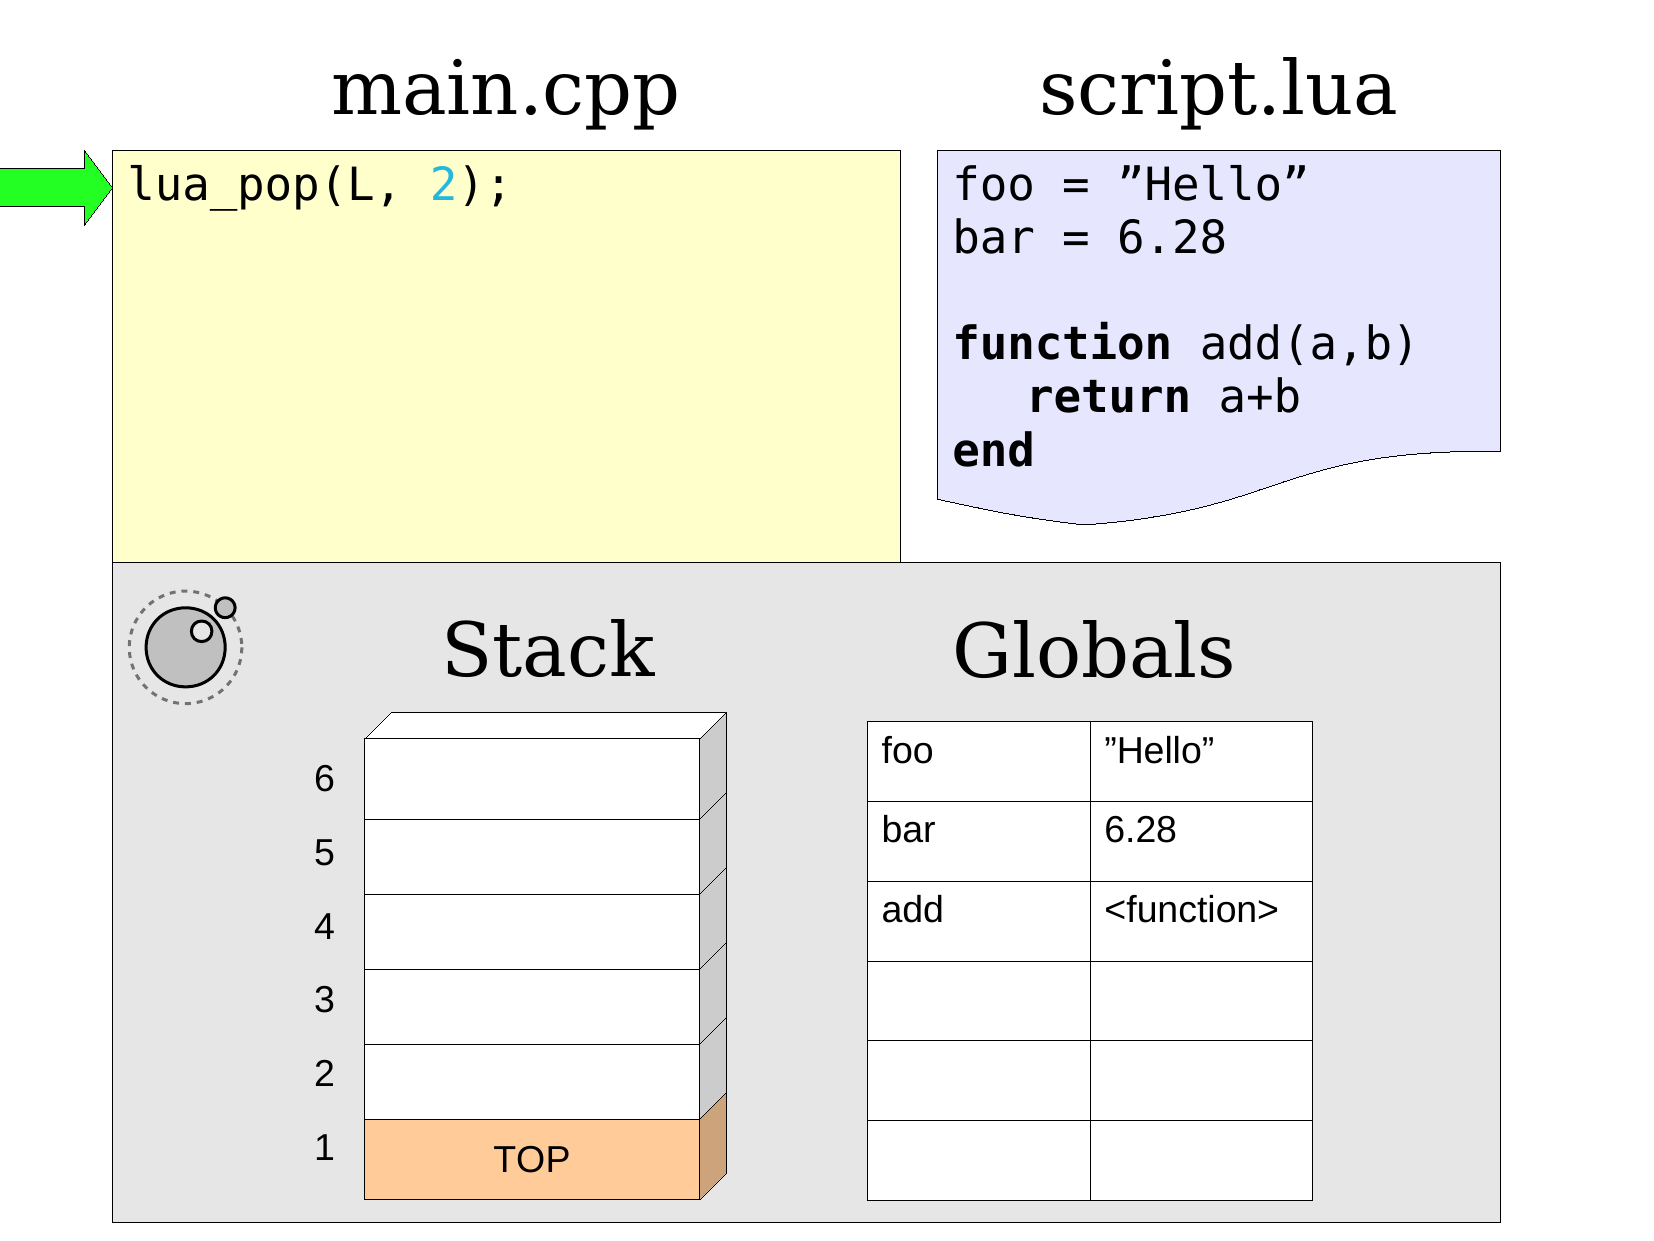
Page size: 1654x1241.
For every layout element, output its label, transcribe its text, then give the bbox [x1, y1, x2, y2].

text_box lua_pop(L, 2); [112, 150, 901, 563]
table_cell [709, 1119, 787, 1192]
table_cell <function> [1091, 882, 1312, 961]
table_header foo [868, 722, 1090, 801]
table_cell 2 [300, 1046, 364, 1118]
table_cell [1091, 962, 1312, 1040]
text_box script.lua [937, 37, 1501, 140]
table_cell [727, 972, 787, 1045]
table_cell 3 [300, 972, 364, 1045]
table_cell [727, 825, 787, 897]
table_header ”Hello” [1091, 722, 1312, 801]
text_box [112, 562, 1501, 1223]
table_cell 6.28 [1091, 802, 1312, 881]
table_cell [727, 1046, 787, 1118]
table_cell add [868, 882, 1090, 961]
table_cell 4 [300, 898, 364, 971]
table_cell 1 [300, 1119, 364, 1192]
table_header 6 [300, 751, 364, 824]
table_cell bar [868, 802, 1090, 881]
text_box TOP [364, 1120, 699, 1200]
table_cell [868, 962, 1090, 1040]
table_cell [1091, 1121, 1312, 1200]
table_cell [727, 898, 787, 971]
text_box main.cpp [112, 37, 901, 140]
text_box [0, 150, 113, 226]
text_box foo = ”Hello” bar = 6.28 function add(a,b) return a+b end [937, 150, 1501, 525]
table_cell 5 [300, 825, 364, 897]
table_cell [868, 1121, 1090, 1200]
table_header [727, 751, 787, 824]
text_box Stack [426, 599, 670, 702]
table_cell [1091, 1041, 1312, 1120]
table_cell [868, 1041, 1090, 1120]
text_box Globals [937, 600, 1252, 713]
